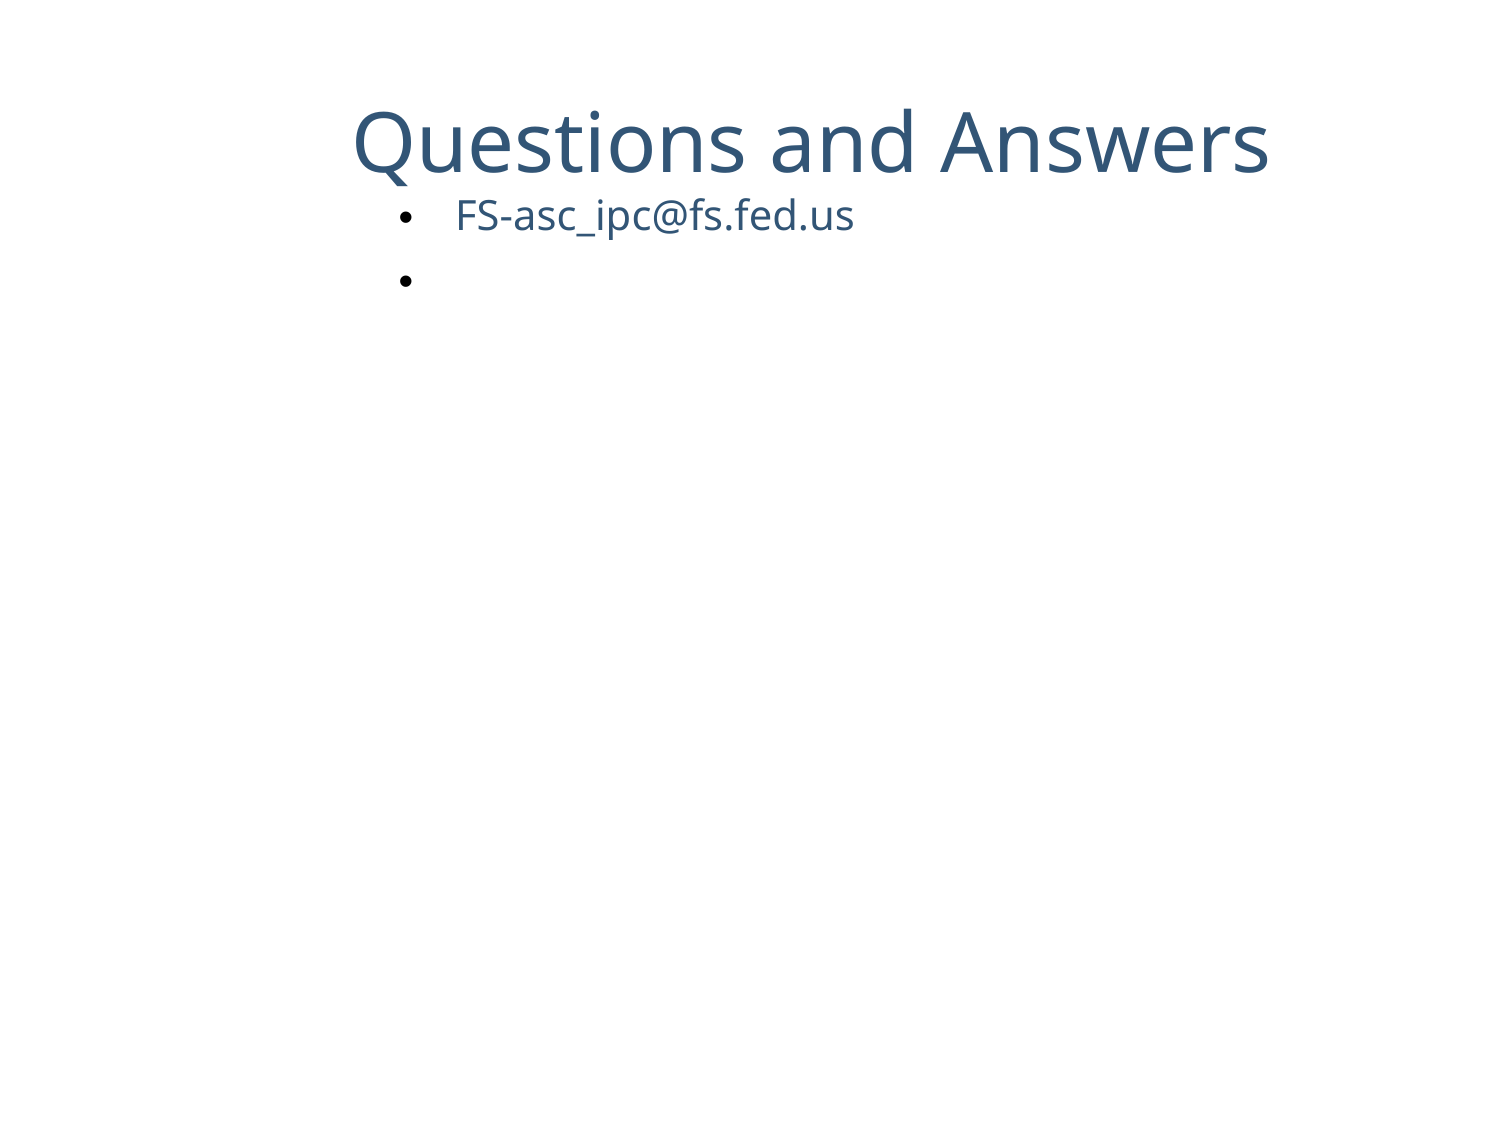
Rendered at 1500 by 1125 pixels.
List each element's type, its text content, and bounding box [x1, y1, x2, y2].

list FS-asc_ipc@fs.fed.us [383, 181, 1423, 1125]
title Questions and Answers [336, 45, 1426, 233]
